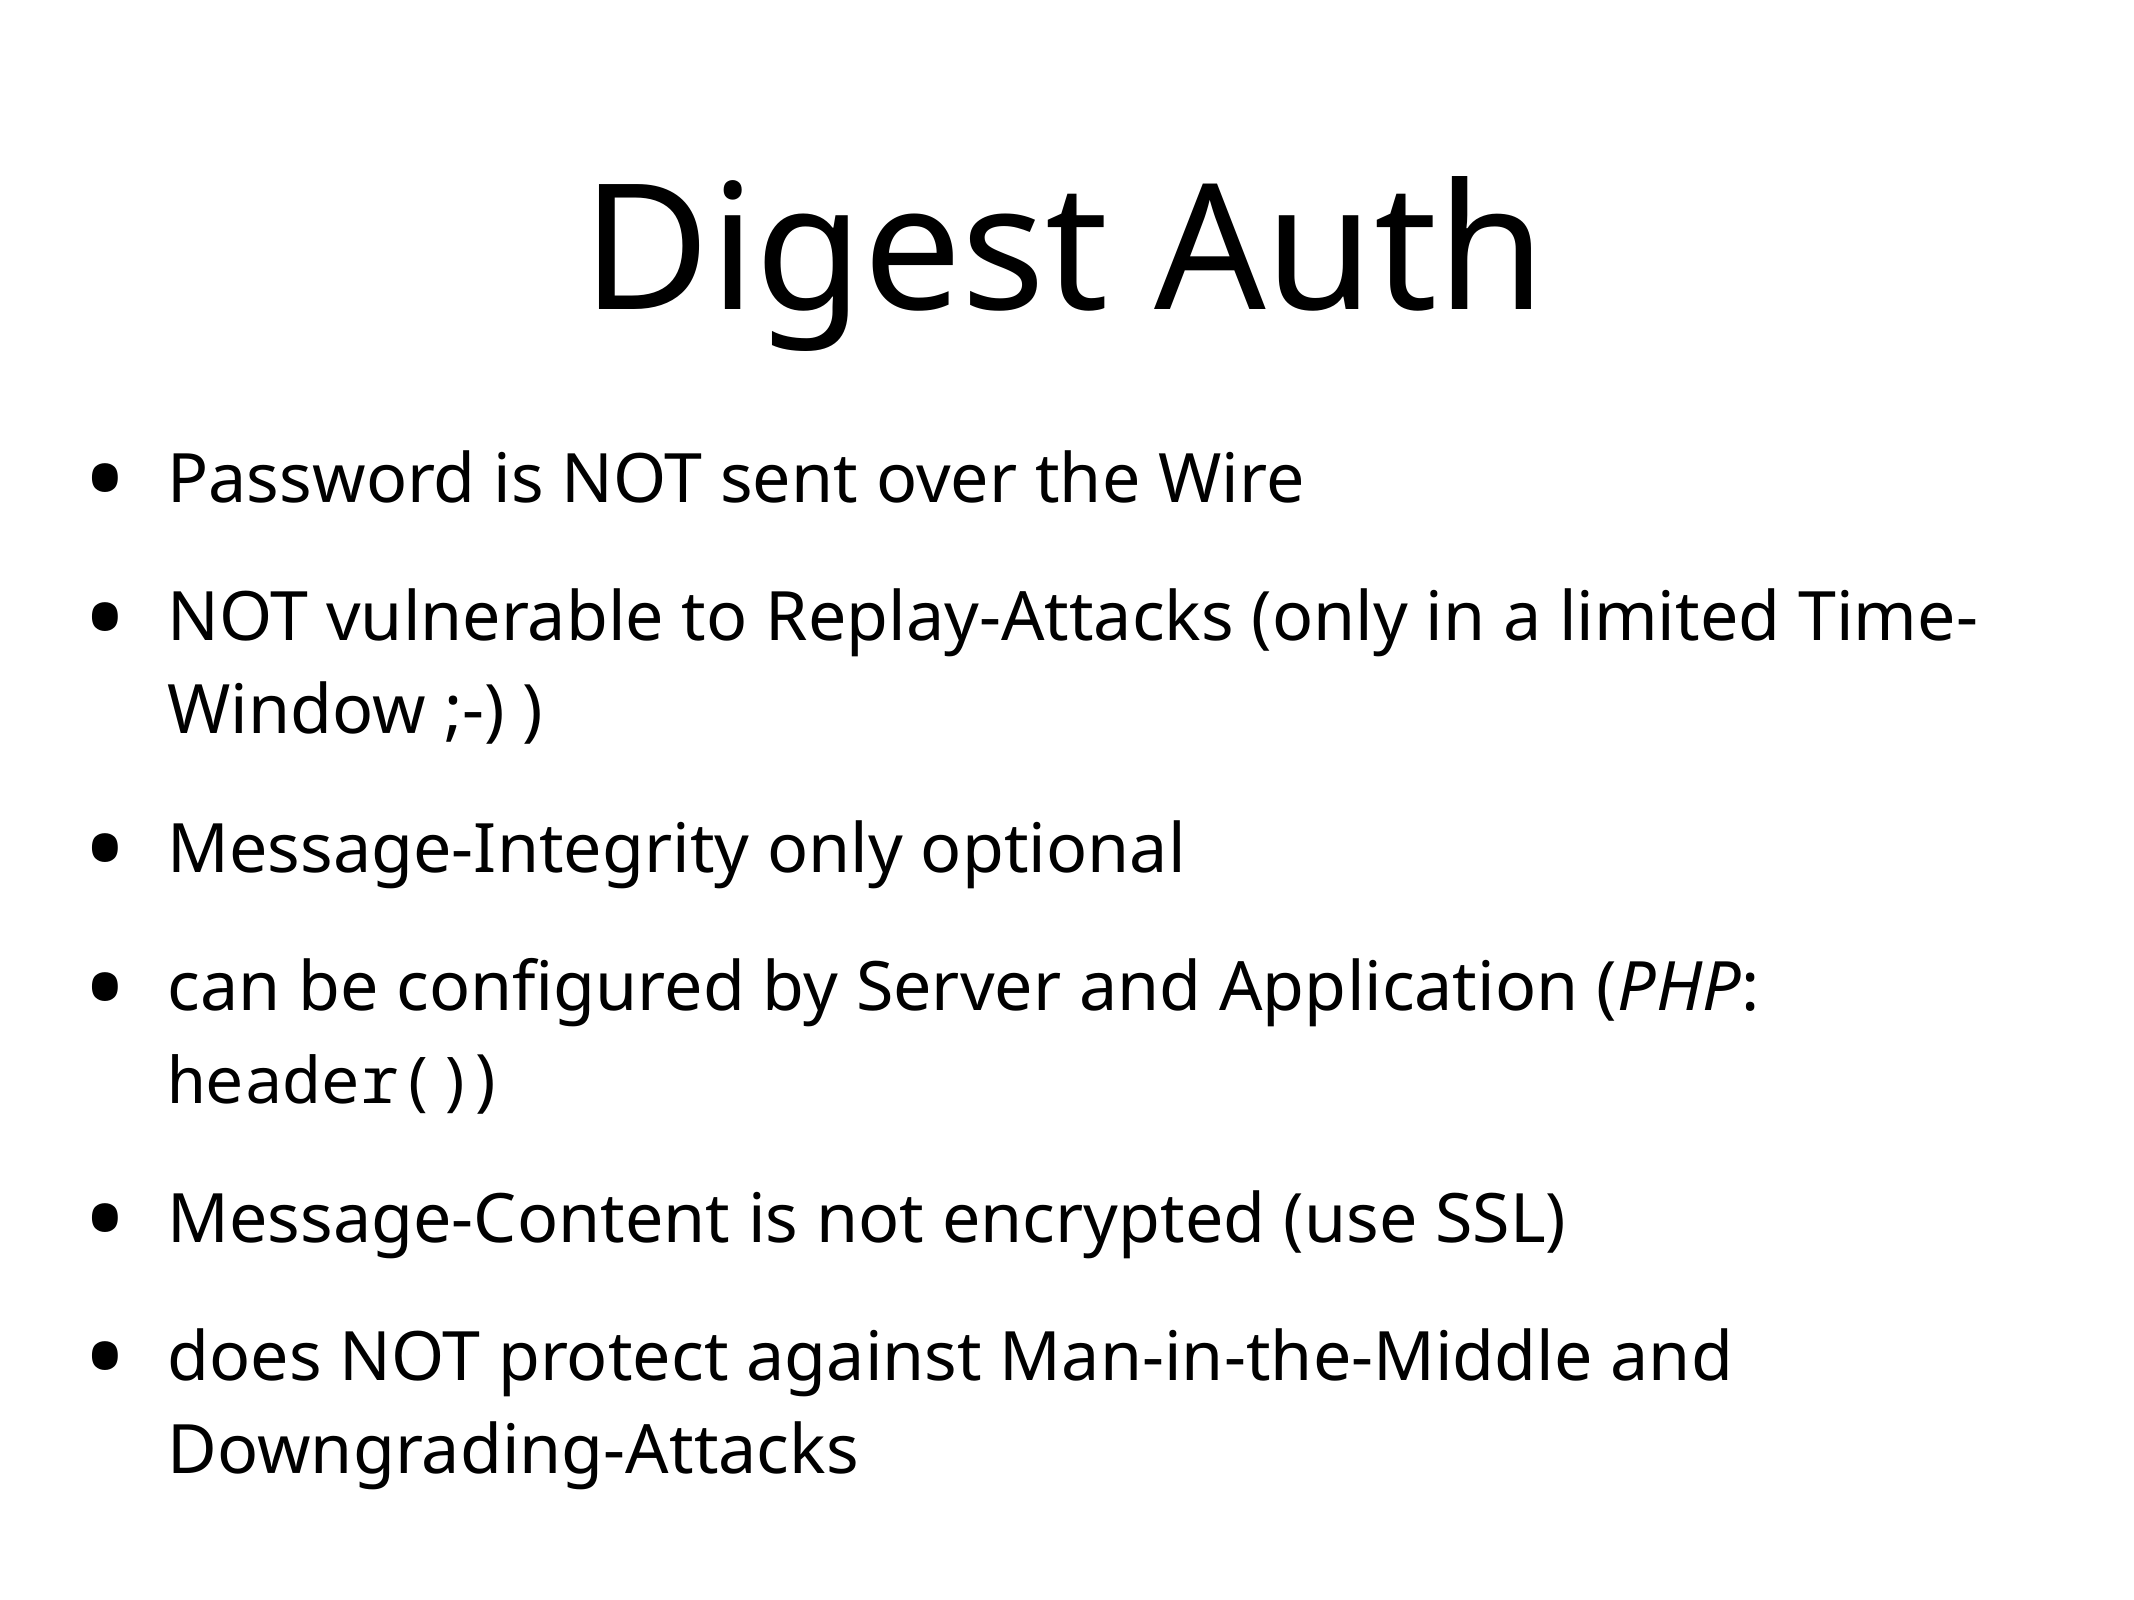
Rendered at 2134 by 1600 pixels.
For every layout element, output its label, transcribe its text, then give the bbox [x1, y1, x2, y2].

title Digest Auth [208, 41, 1925, 427]
list Password is NOT sent over the Wire NOT vulnerable to Replay-Attacks (only in a limited Time-Window ;-) ) Message-Integrity only optional can be configured by Server and Application (PHP: header()) Message-Content is not encrypted (use SSL) does NOT protect against Man-in-the-Middle and Downgrading-Attacks [35, 427, 2096, 1496]
